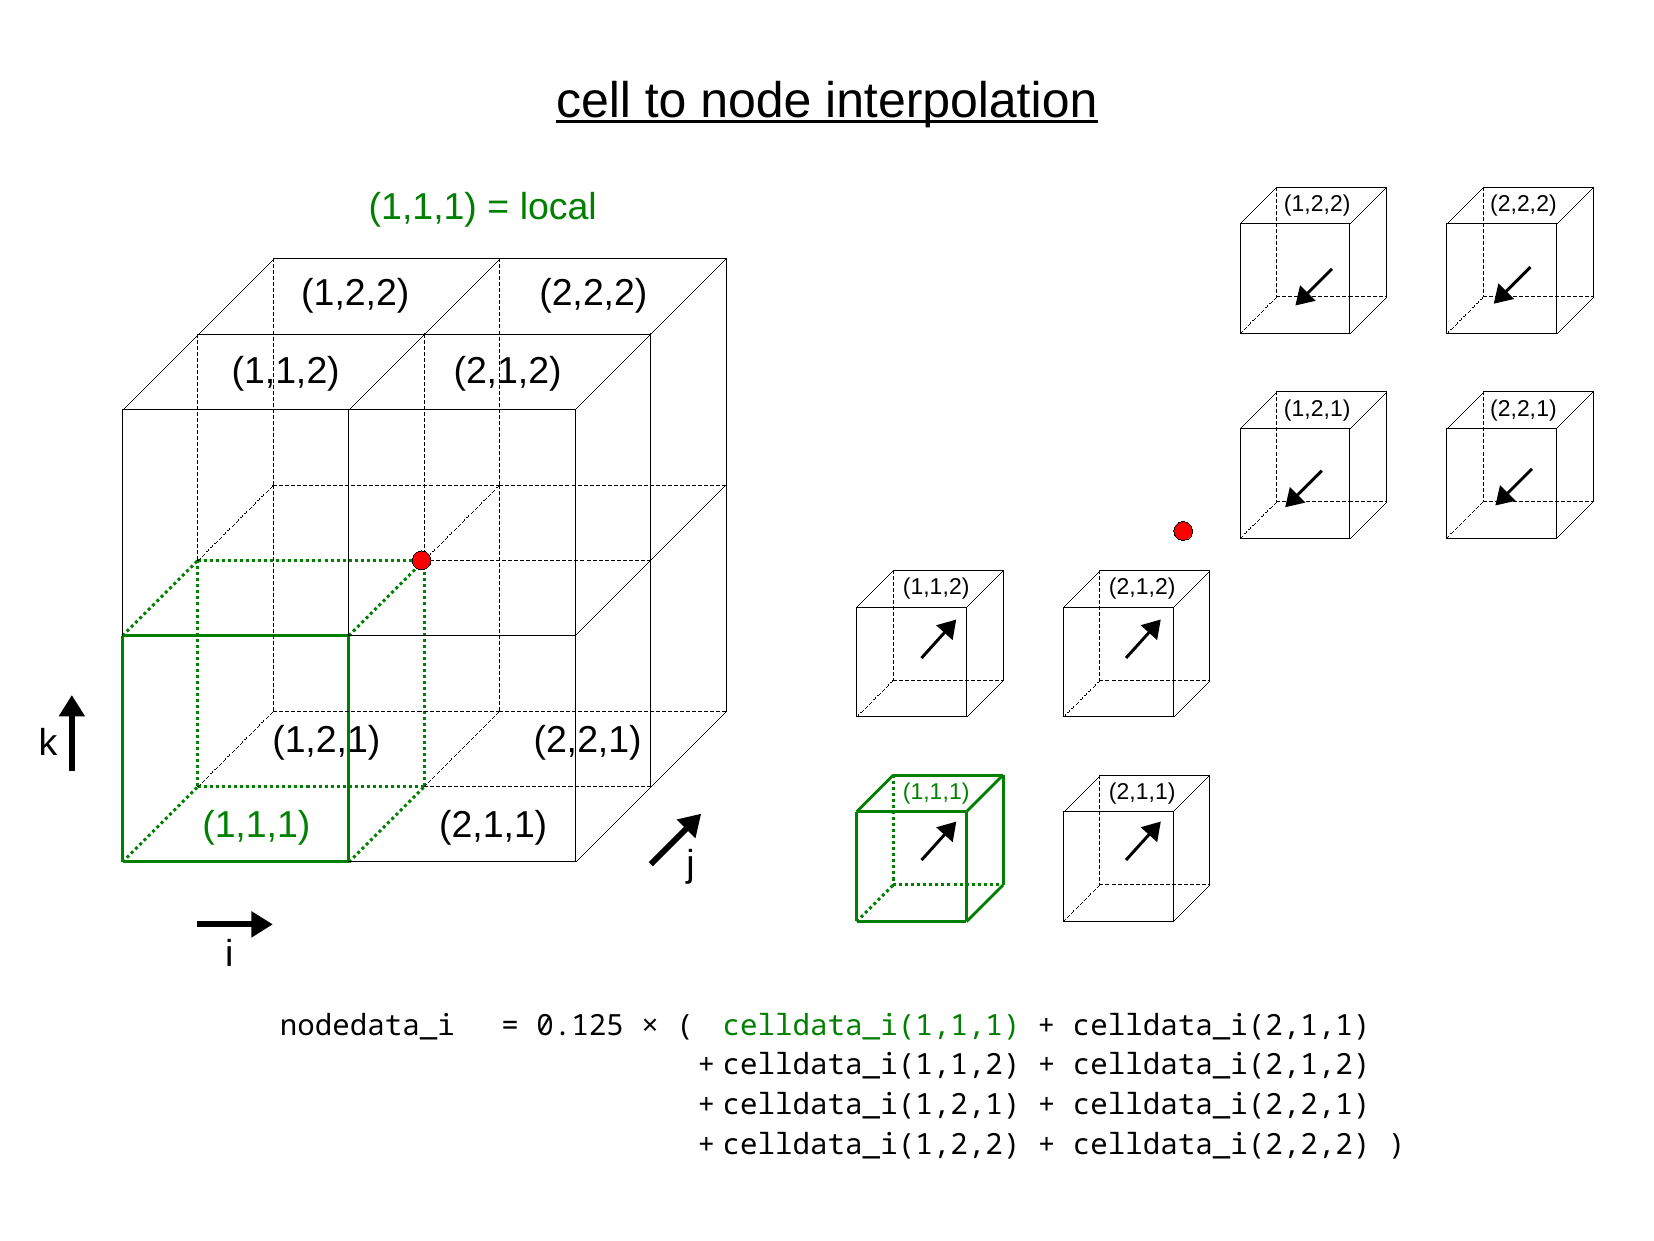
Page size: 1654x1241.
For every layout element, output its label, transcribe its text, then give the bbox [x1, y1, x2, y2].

text_box (2,2,1) [1472, 387, 1575, 429]
text_box (2,2,2) [1472, 183, 1575, 225]
text_box (1,1,1) = local [277, 177, 689, 235]
text_box (2,2,1) [518, 711, 657, 769]
text_box k [18, 714, 77, 771]
text_box (1,2,1) [257, 711, 396, 769]
text_box (1,2,2) [1266, 183, 1369, 225]
text_box (1,1,2) [885, 566, 988, 608]
text_box (1,2,2) [286, 263, 425, 321]
text_box i [200, 924, 259, 982]
text_box (2,1,1) [424, 795, 563, 853]
text_box (2,1,1) [1091, 771, 1194, 813]
text_box (2,2,2) [524, 263, 663, 321]
text_box (2,1,2) [438, 341, 577, 399]
text_box (1,2,1) [1266, 387, 1369, 429]
text_box [1173, 521, 1193, 541]
text_box (1,1,1) [178, 795, 335, 853]
text_box j [661, 834, 720, 892]
text_box (2,1,2) [1091, 566, 1194, 608]
text_box (1,1,2) [216, 341, 355, 399]
text_box nodedata_i = 0.125 × ( celldata_i(1,1,1) + celldata_i(2,1,1) + celldata_i(1,1,2) + celldata_i(2,1,2) + celldata_i(1,2,1) + celldata_i(2,2,1) + celldata_i(1,2,2) + celldata_i(2,2,2) ) [265, 996, 1486, 1130]
text_box cell to node interpolation [468, 64, 1186, 136]
text_box [412, 550, 432, 570]
text_box (1,1,1) [885, 771, 988, 813]
